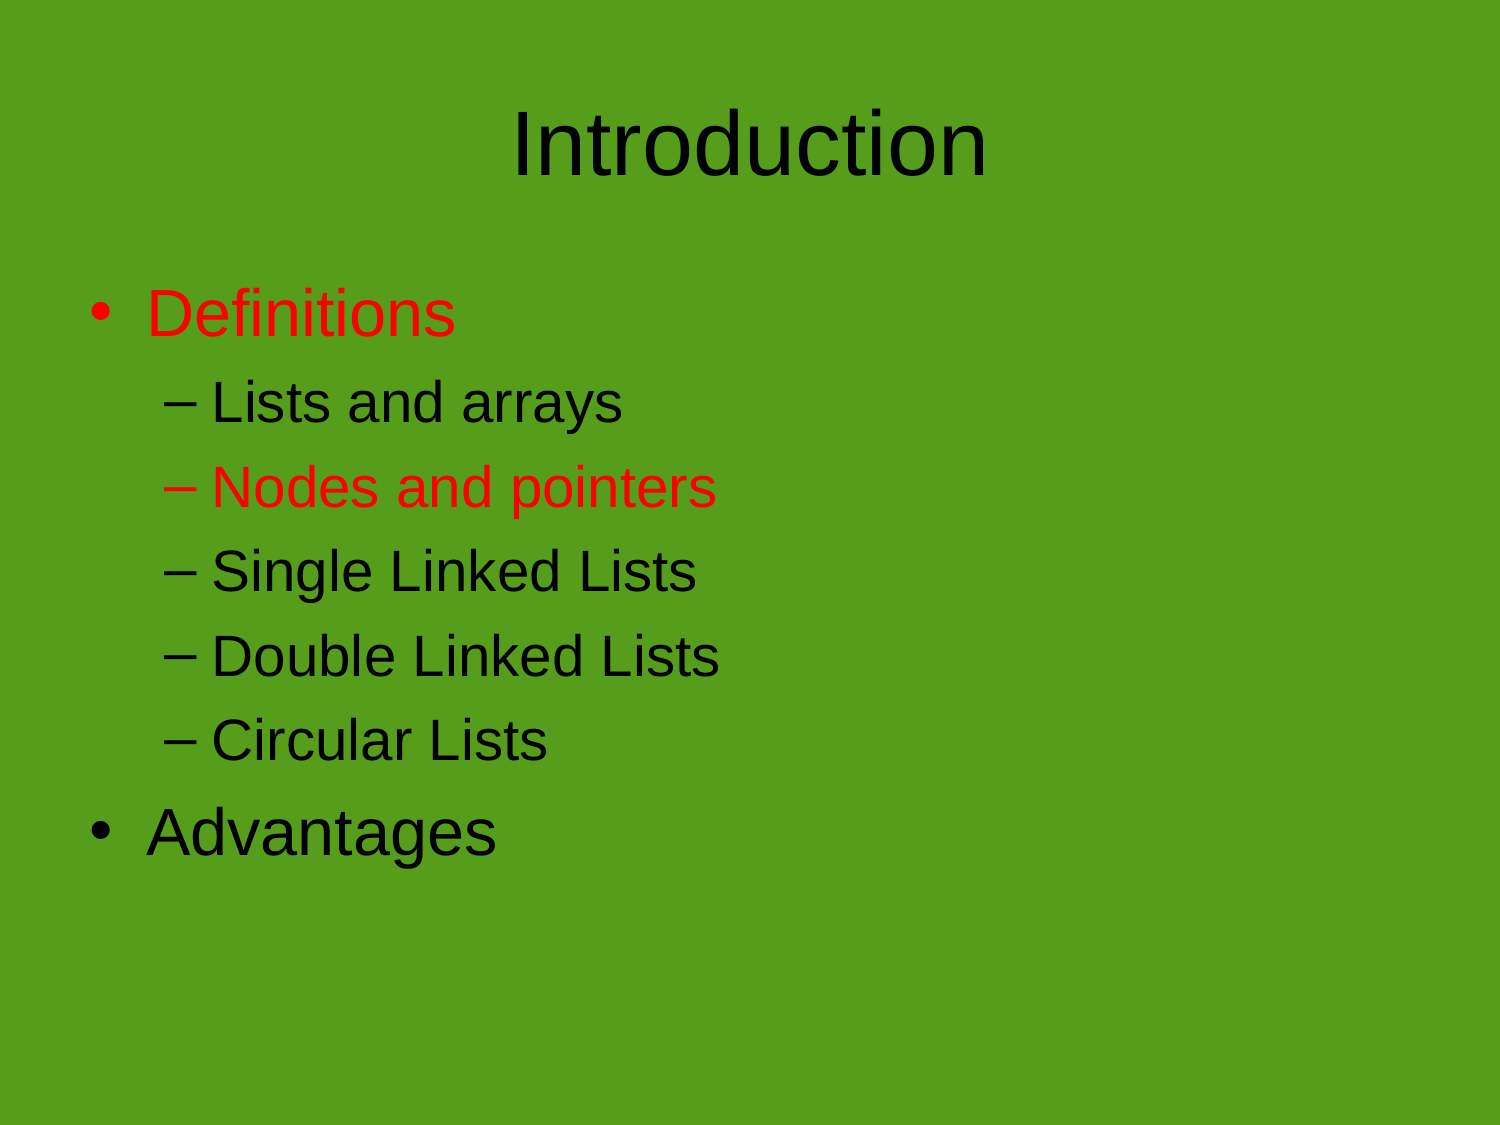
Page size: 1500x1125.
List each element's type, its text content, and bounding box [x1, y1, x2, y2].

title Introduction [75, 45, 1426, 233]
list Definitions Lists and arrays Nodes and pointers Single Linked Lists Double Linked Lists Circular Lists Advantages [75, 262, 1426, 1005]
